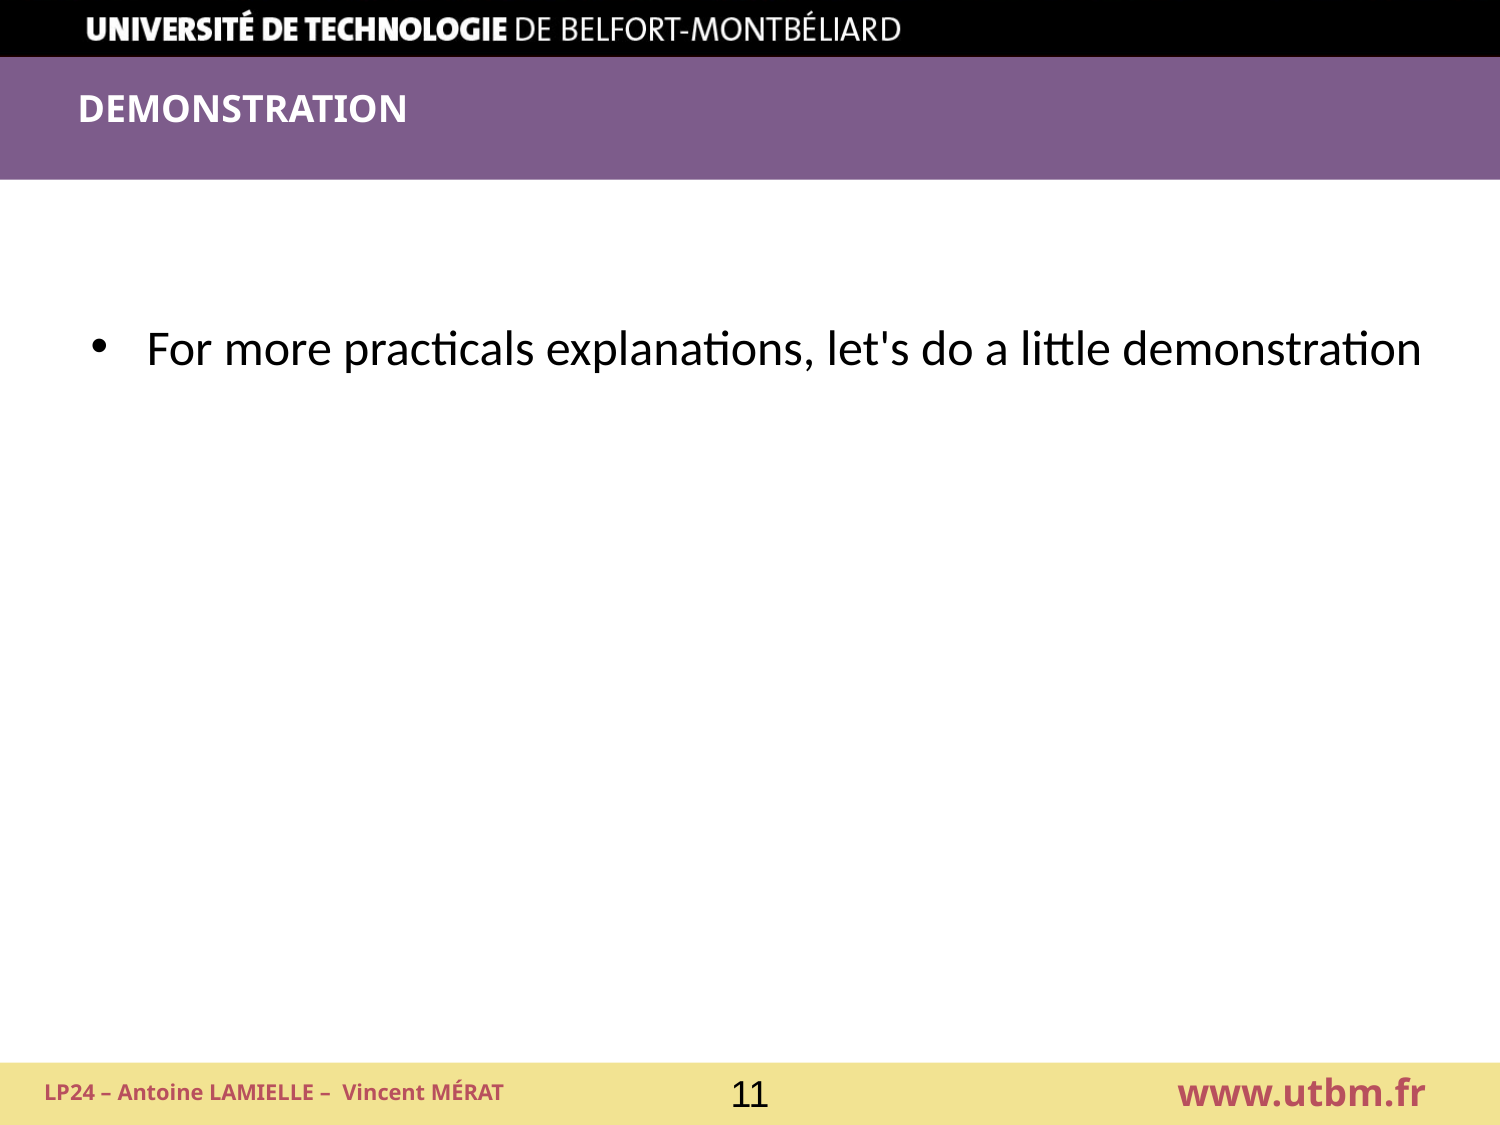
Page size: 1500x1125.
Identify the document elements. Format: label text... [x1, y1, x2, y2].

text_box LP24 – Antoine LAMIELLE – Vincent MÉRAT [29, 1078, 591, 1112]
picture [0, 0, 1500, 57]
text_box [0, 57, 1500, 180]
text_box DEMONSTRATION [62, 78, 1288, 138]
text_box <number> [0, 1062, 1500, 1123]
text_box For more practicals explanations, let's do a little demonstration [90, 315, 1439, 496]
